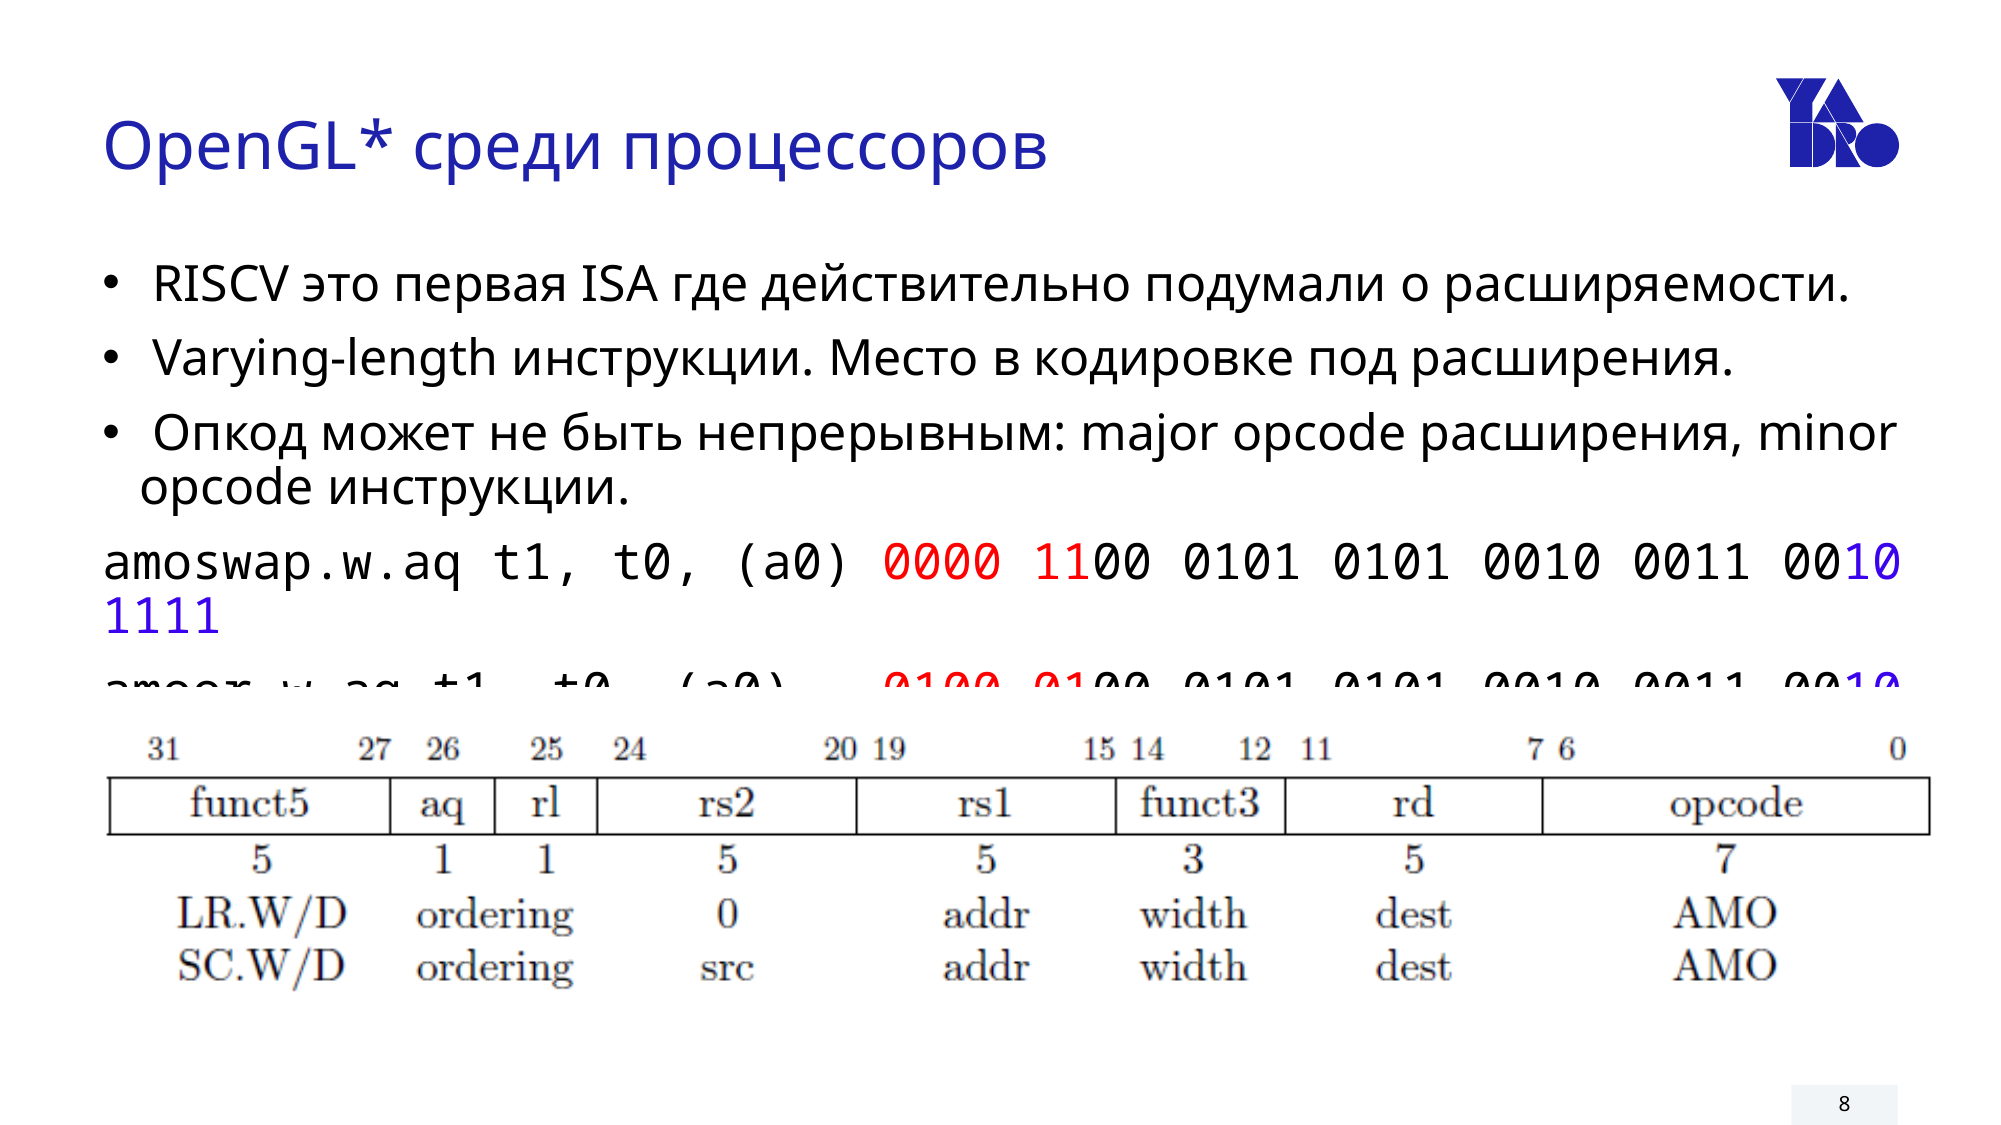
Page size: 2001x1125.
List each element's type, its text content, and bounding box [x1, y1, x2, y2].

title OpenGL* среди процессоров [102, 109, 1646, 205]
list RISCV это первая ISA где действительно подумали о расширяемости. Varying-length инструкции. Место в кодировке под расширения. Опкод может не быть непрерывным: major opcode расширения, minor opcode инструкции. amoswap.w.aq t1, t0, (a0) 0000 1100 0101 0101 0010 0011 0010 1111 amoor.w.aq t1, t0, (a0) 0100 0100 0101 0101 0010 0011 0010 1111 [102, 257, 1949, 687]
picture [99, 687, 1952, 1025]
